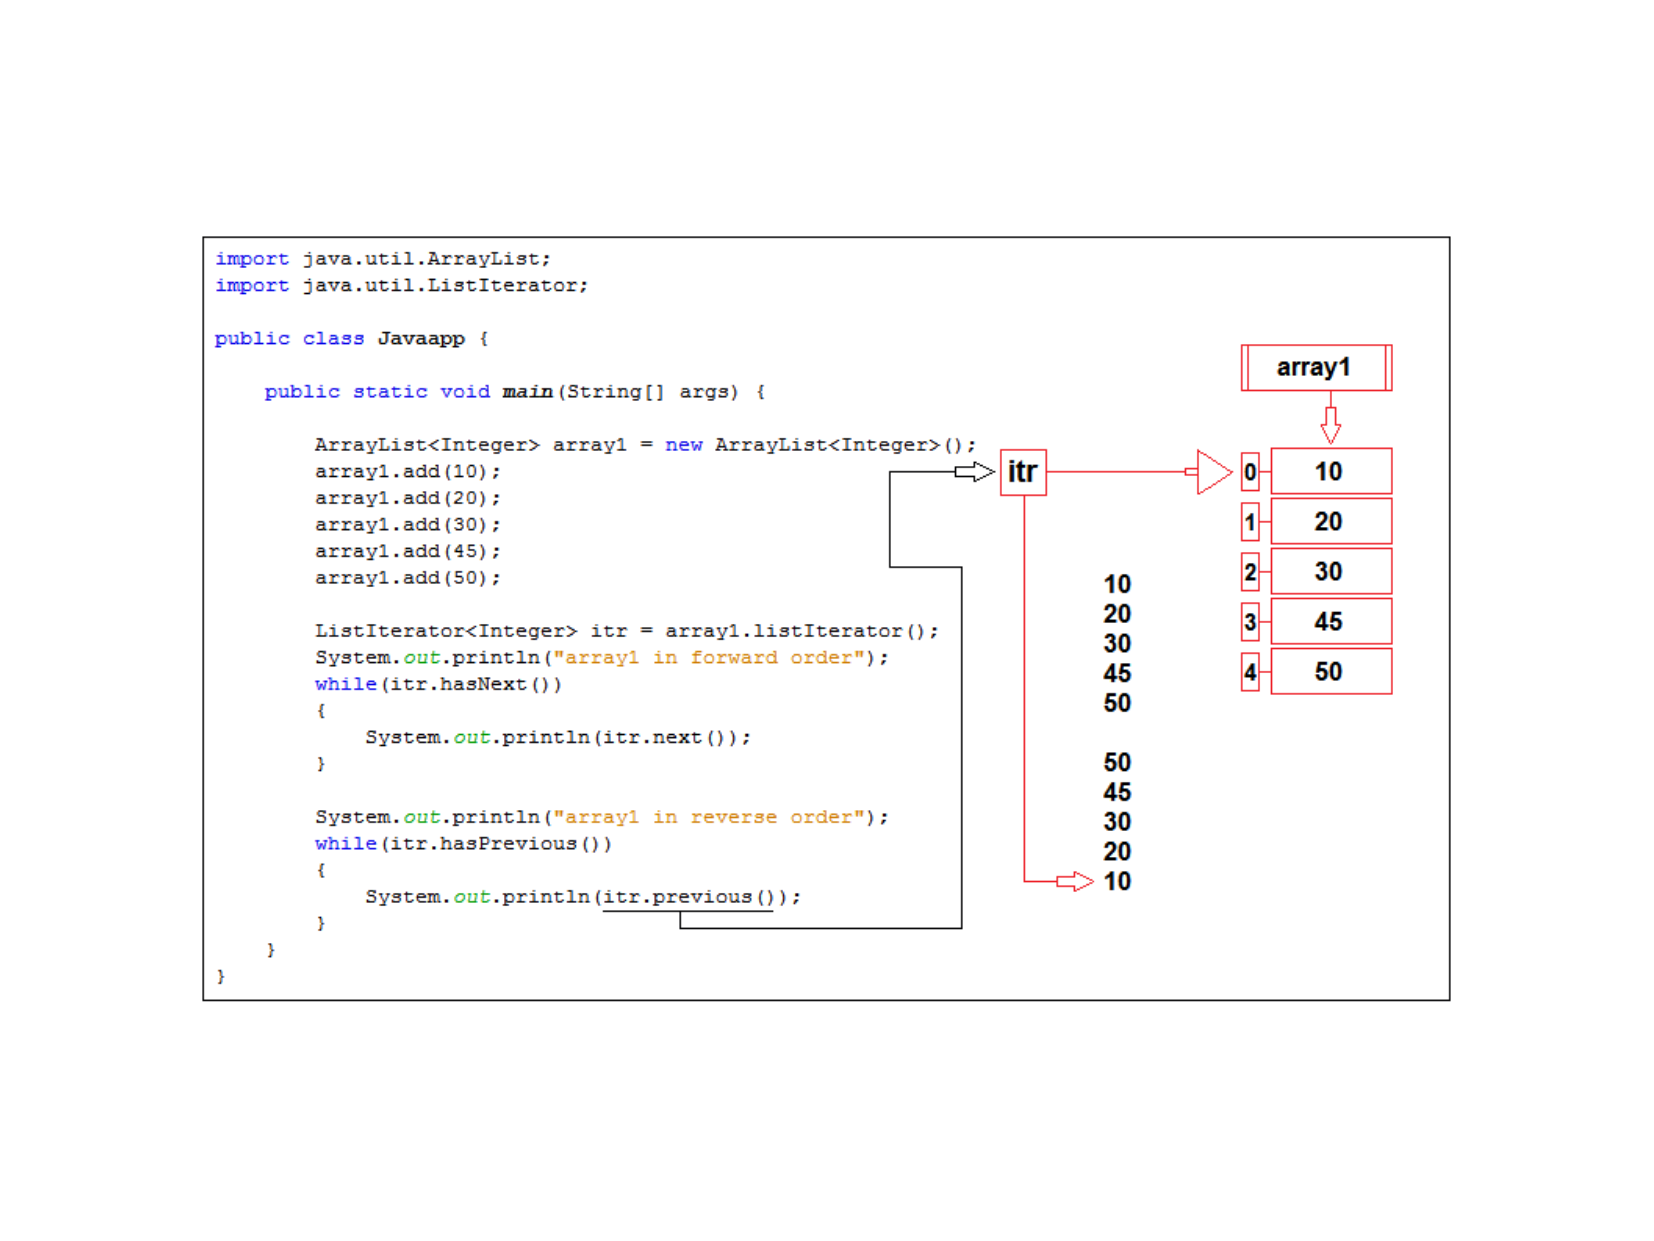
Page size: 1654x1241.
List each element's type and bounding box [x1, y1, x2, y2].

picture [198, 232, 1454, 1003]
